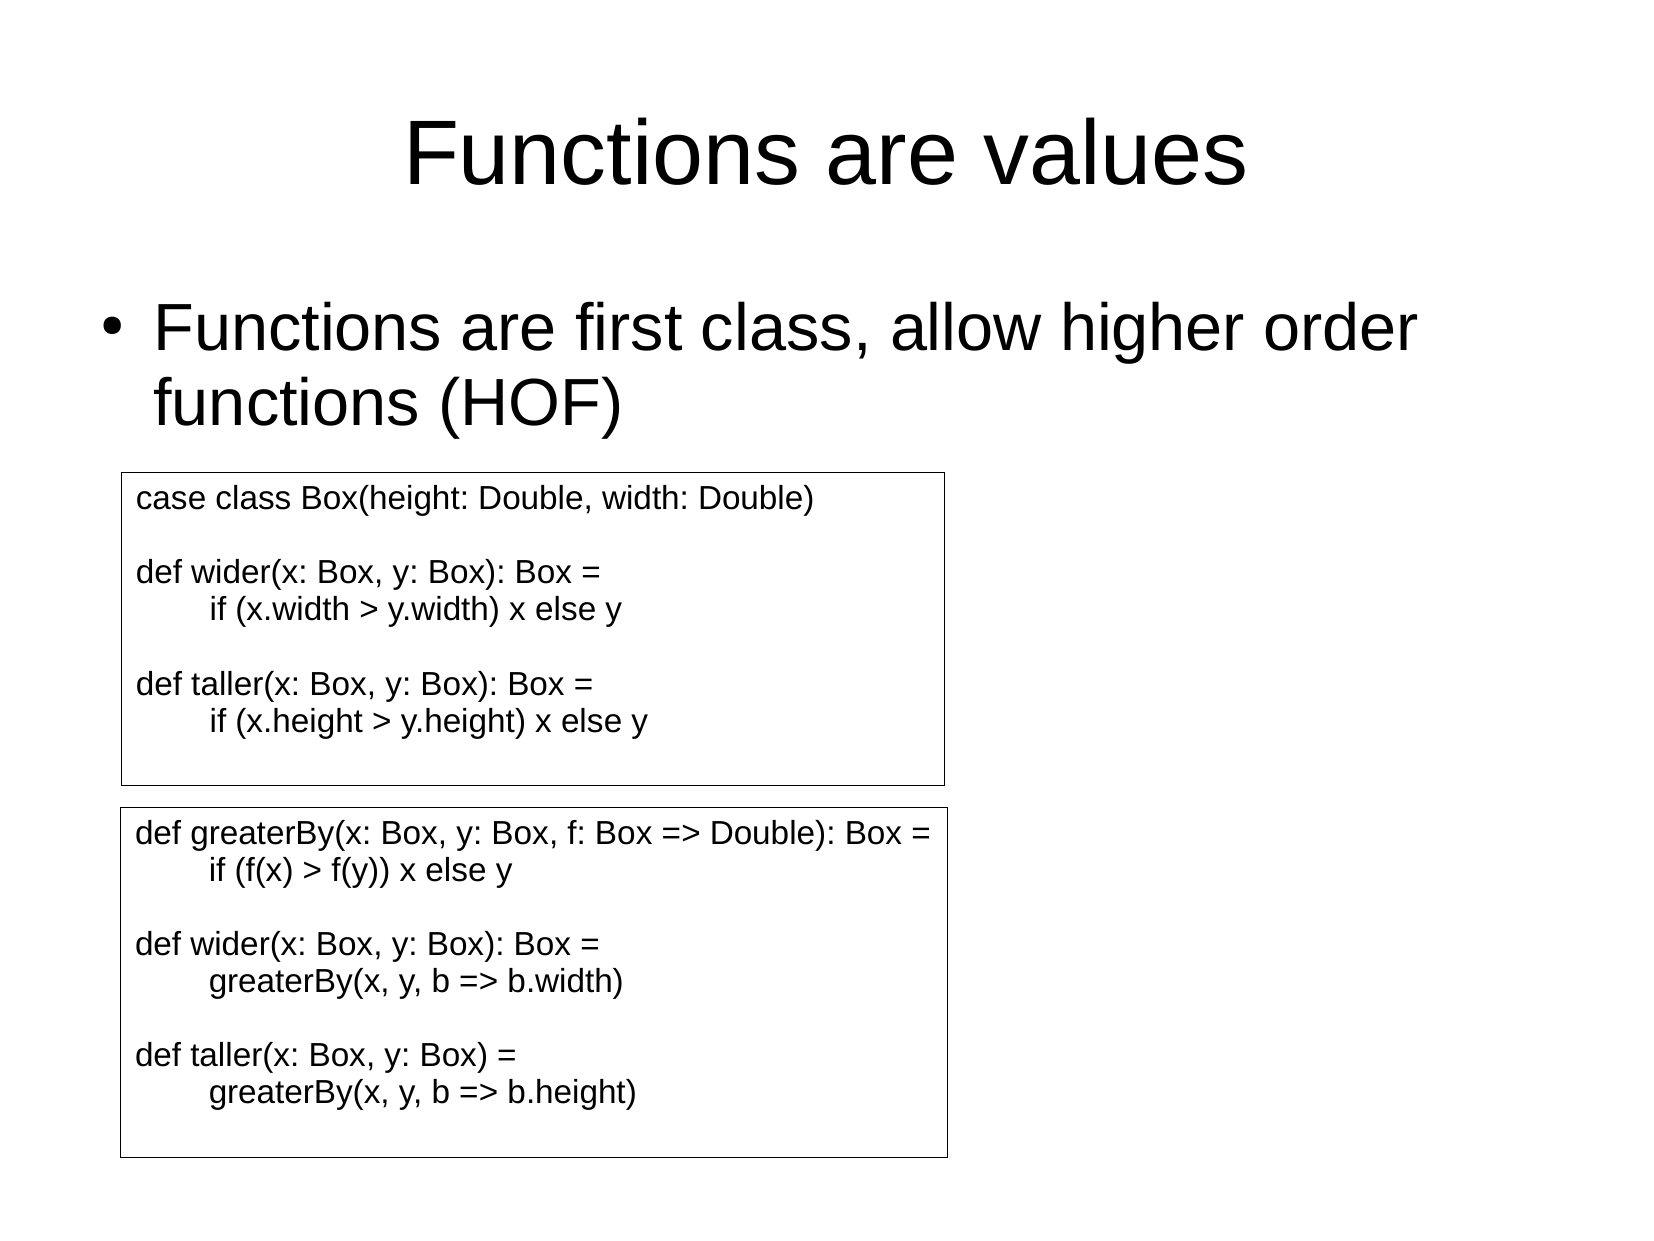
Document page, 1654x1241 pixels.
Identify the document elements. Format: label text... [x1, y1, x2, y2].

text_box def greaterBy(x: Box, y: Box, f: Box => Double): Box = if (f(x) > f(y)) x else y def wider(x: Box, y: Box): Box = greaterBy(x, y, b => b.width) def taller(x: Box, y: Box) = greaterBy(x, y, b => b.height) [120, 807, 945, 1158]
title Functions are values [82, 49, 1571, 257]
text_box case class Box(height: Double, width: Double) def wider(x: Box, y: Box): Box = if (x.width > y.width) x else y def taller(x: Box, y: Box): Box = if (x.height > y.height) x else y [121, 472, 945, 786]
list Functions are first class, allow higher order functions (HOF) [82, 290, 1538, 1010]
